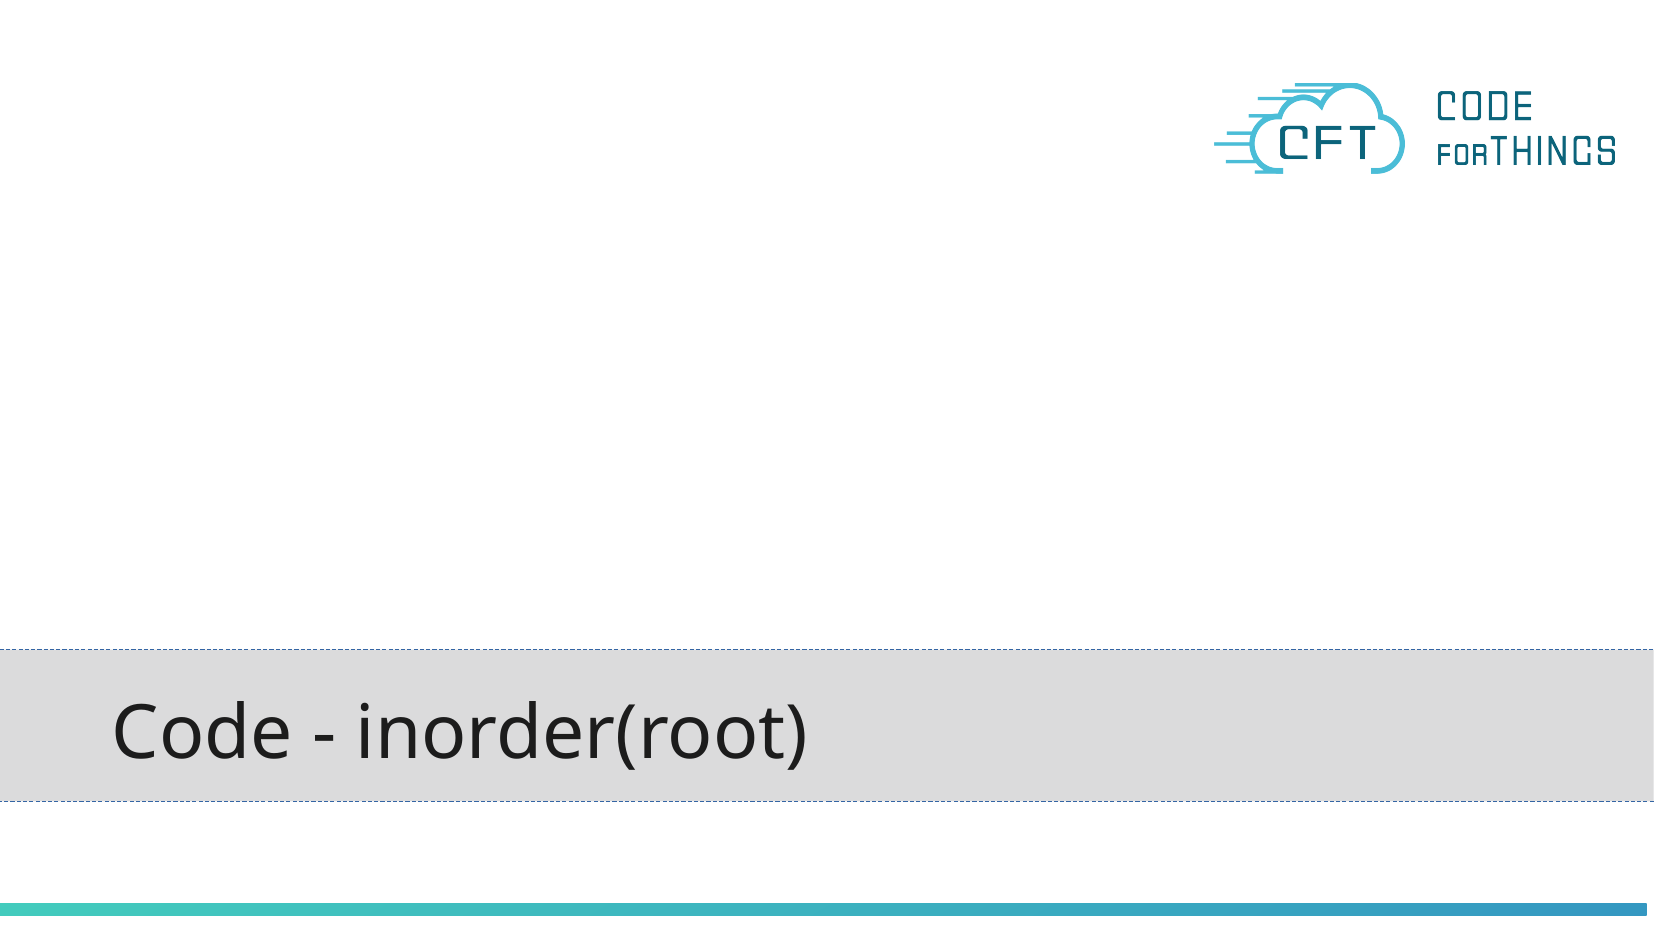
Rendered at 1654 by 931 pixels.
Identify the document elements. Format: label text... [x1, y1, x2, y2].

title Code - inorder(root) [53, 651, 1542, 807]
picture [1214, 83, 1615, 174]
